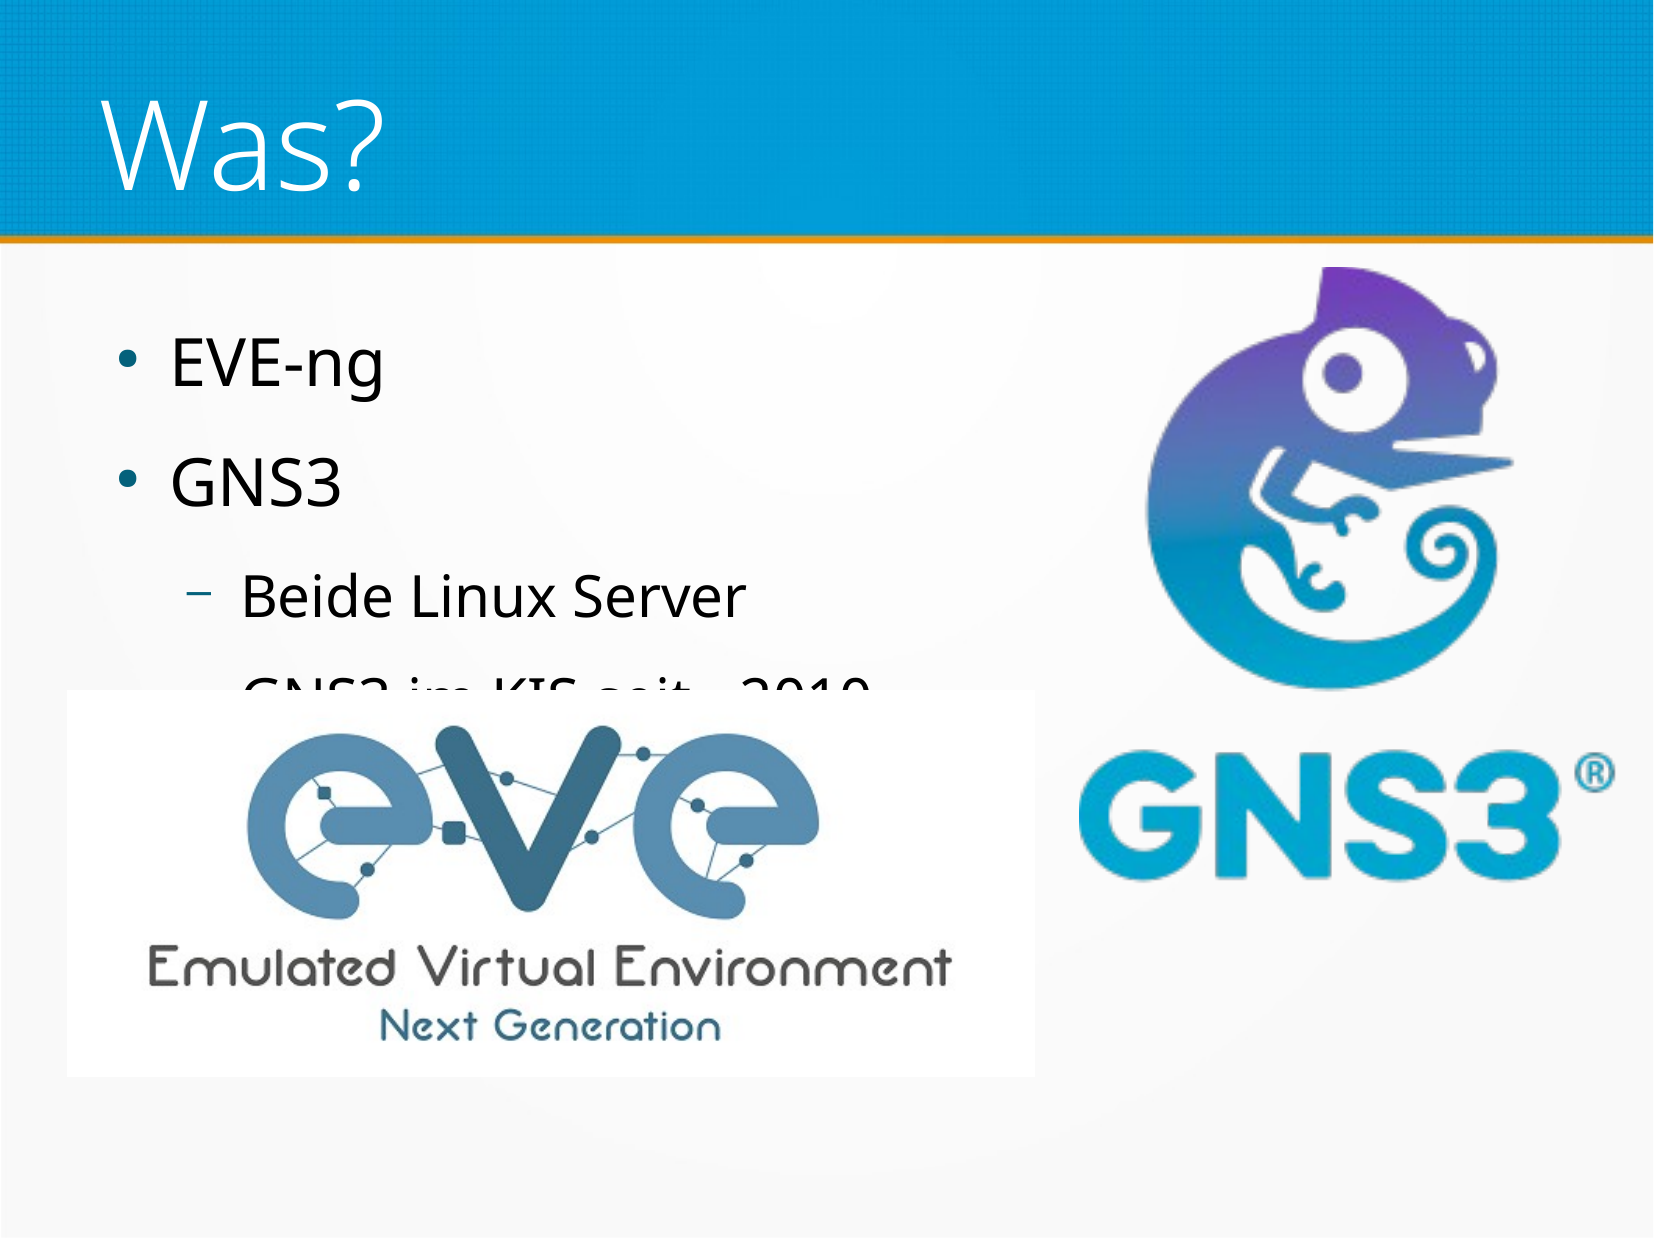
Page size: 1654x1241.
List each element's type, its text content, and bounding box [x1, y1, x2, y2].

title Was? [98, 19, 1653, 228]
picture [0, 233, 1654, 1241]
list EVE-ng GNS3 Beide Linux Server GNS3 im KIS seit ~2010 [98, 315, 1561, 1081]
